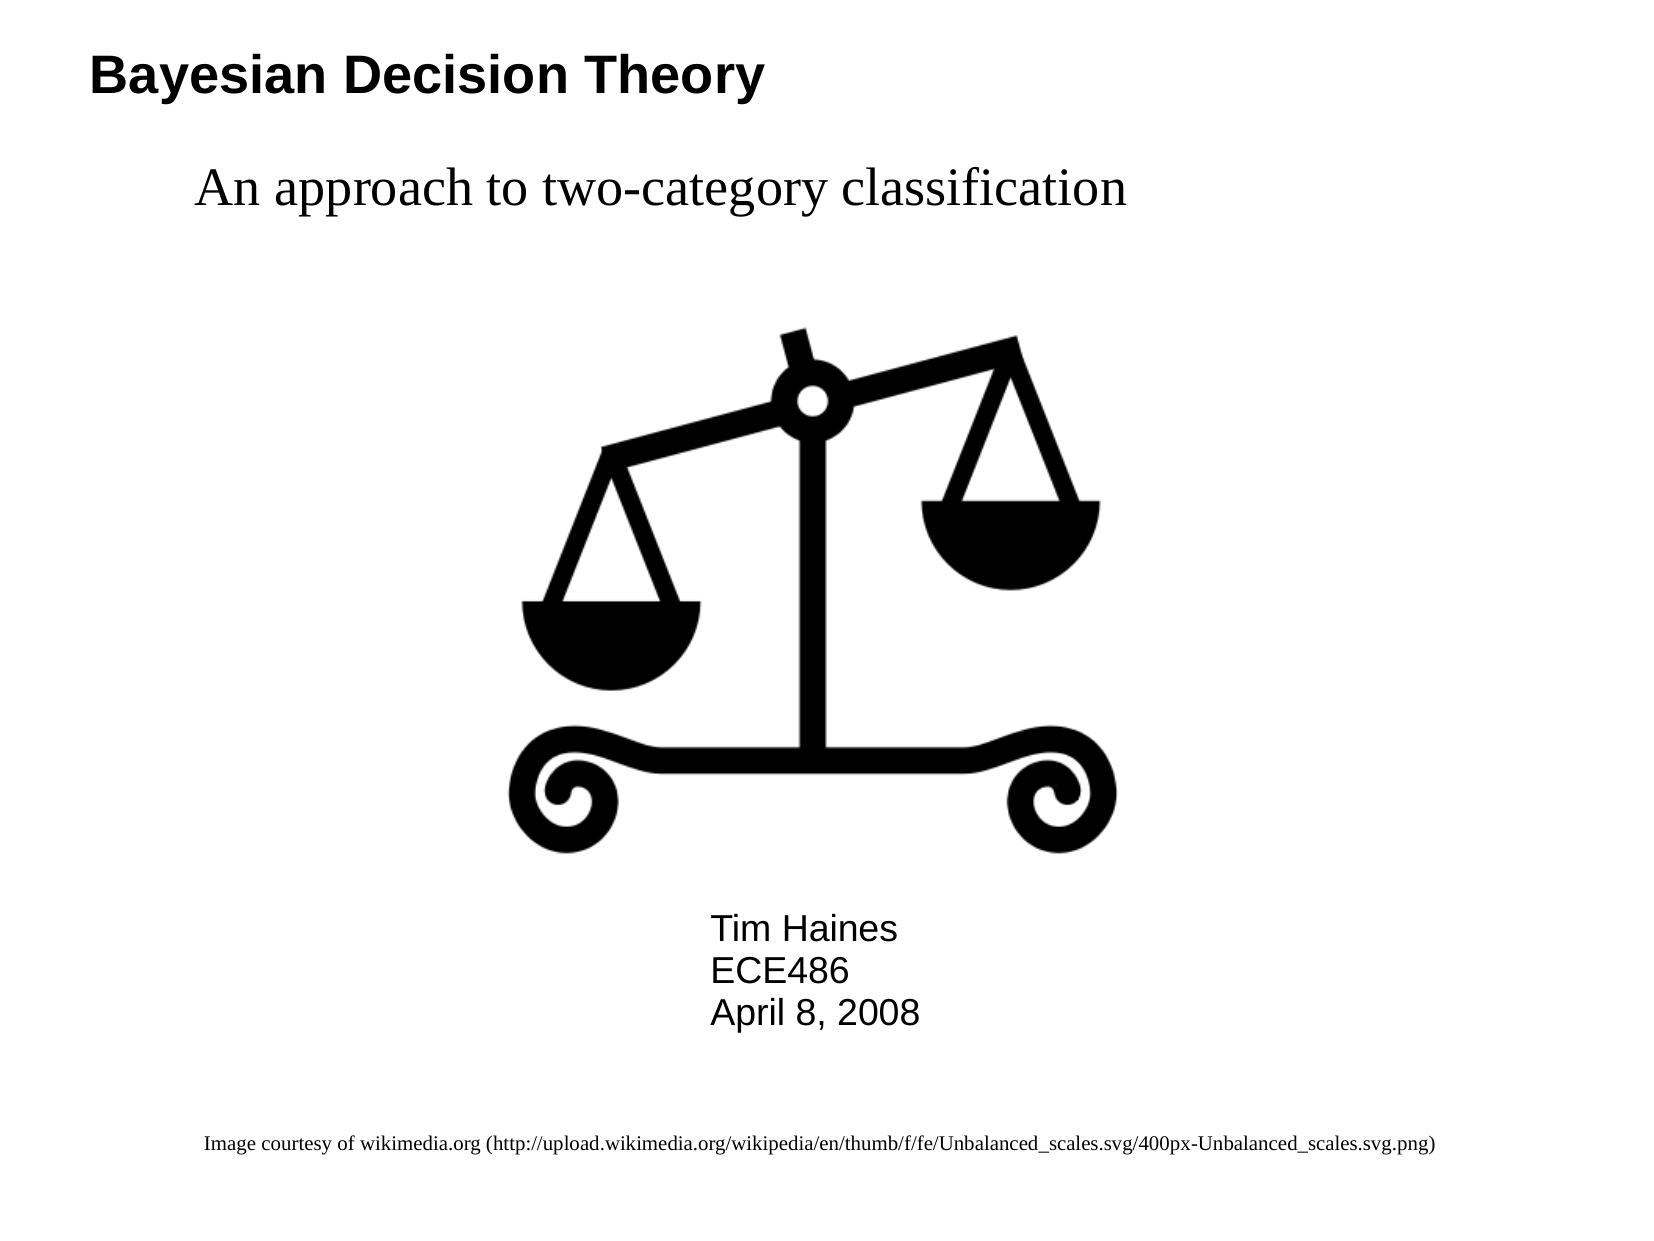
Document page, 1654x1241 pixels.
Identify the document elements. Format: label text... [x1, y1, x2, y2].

text_box Tim Haines ECE486 April 8, 2008 [695, 900, 959, 1041]
picture [500, 309, 1126, 863]
text_box Bayesian Decision Theory [75, 37, 863, 114]
text_box An approach to two-category classification [180, 150, 1144, 226]
text_box Image courtesy of wikimedia.org (http://upload.wikimedia.org/wikipedia/en/thumb/f/fe/Unbalanced_scales.svg/400px-Unbalanced_scales.svg.png) [189, 1124, 1465, 1163]
